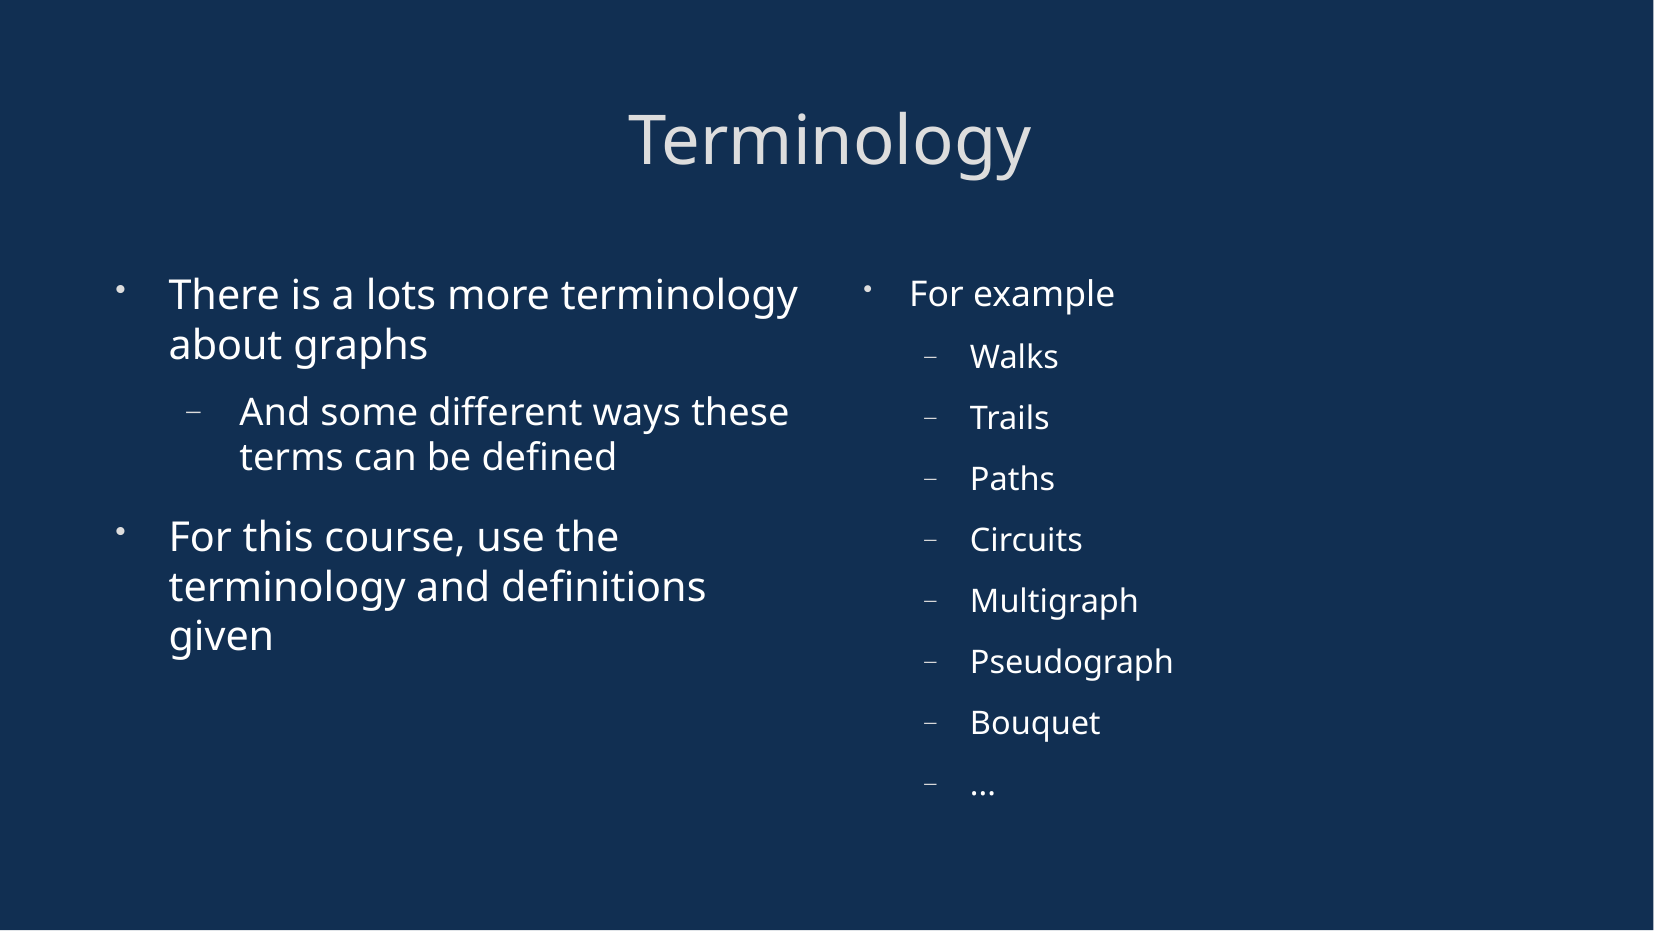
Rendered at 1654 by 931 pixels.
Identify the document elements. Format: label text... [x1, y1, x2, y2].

title Terminology [97, 56, 1563, 220]
list For example Walks Trails Paths Circuits Multigraph Pseudograph Bouquet ... [848, 268, 1563, 806]
list There is a lots more terminology about graphs And some different ways these terms can be defined For this course, use the terminology and definitions given [97, 268, 813, 806]
